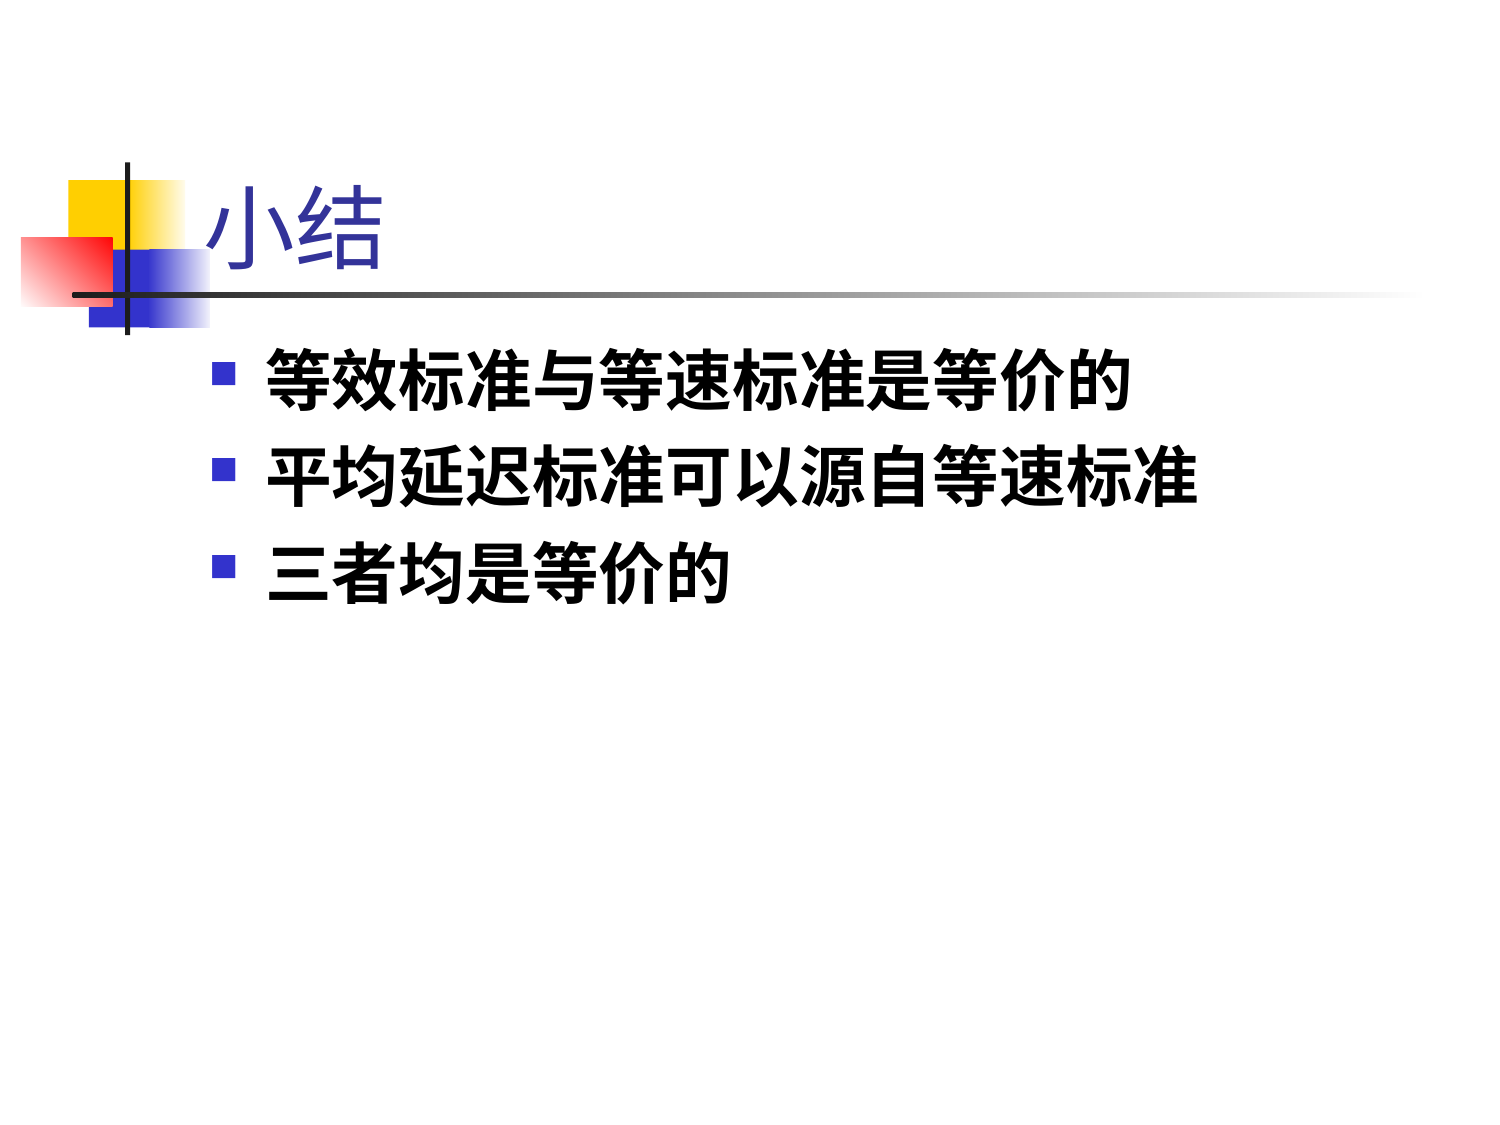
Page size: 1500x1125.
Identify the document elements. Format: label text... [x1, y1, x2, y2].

list 等效标准与等速标准是等价的 平均延迟标准可以源自等速标准 三者均是等价的 [193, 331, 1469, 1007]
title 小结 [188, 101, 1468, 289]
